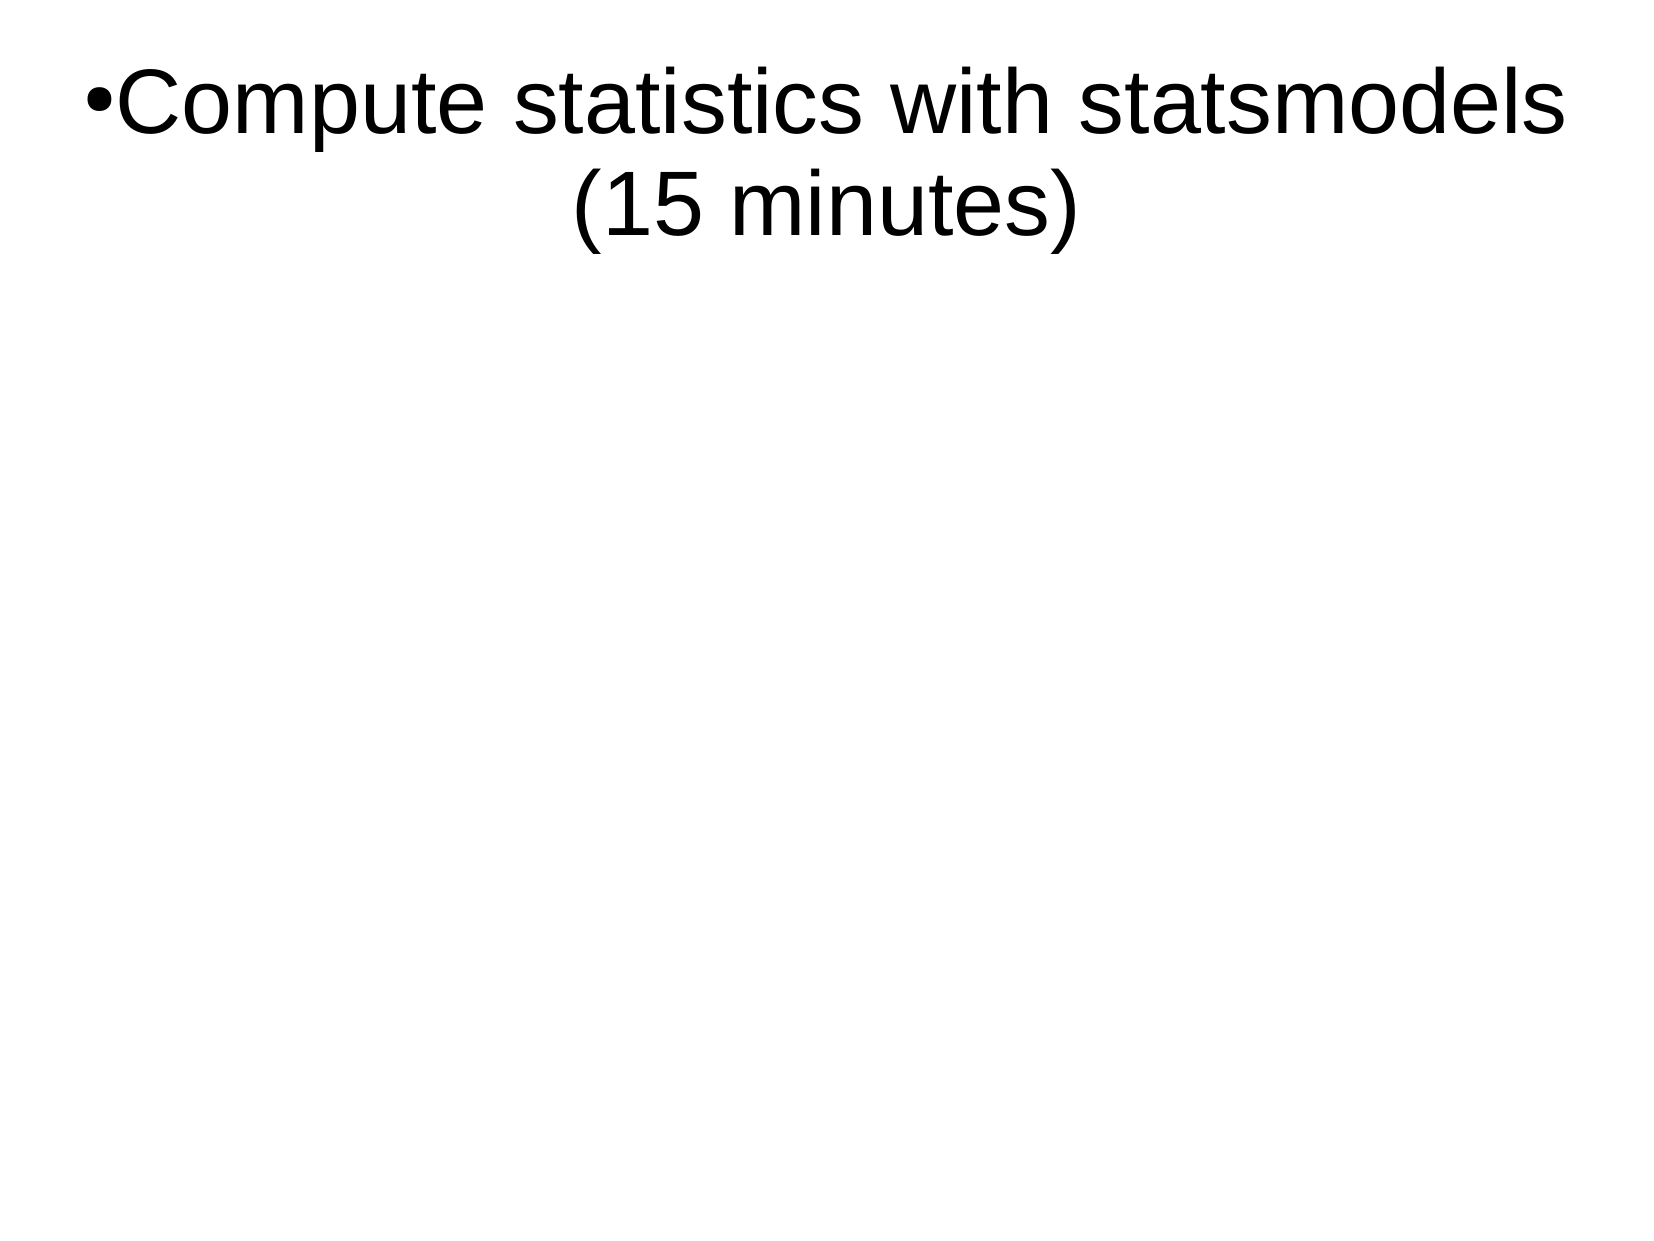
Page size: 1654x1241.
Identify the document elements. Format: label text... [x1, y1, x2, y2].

title Compute statistics with statsmodels (15 minutes) [82, 49, 1571, 257]
